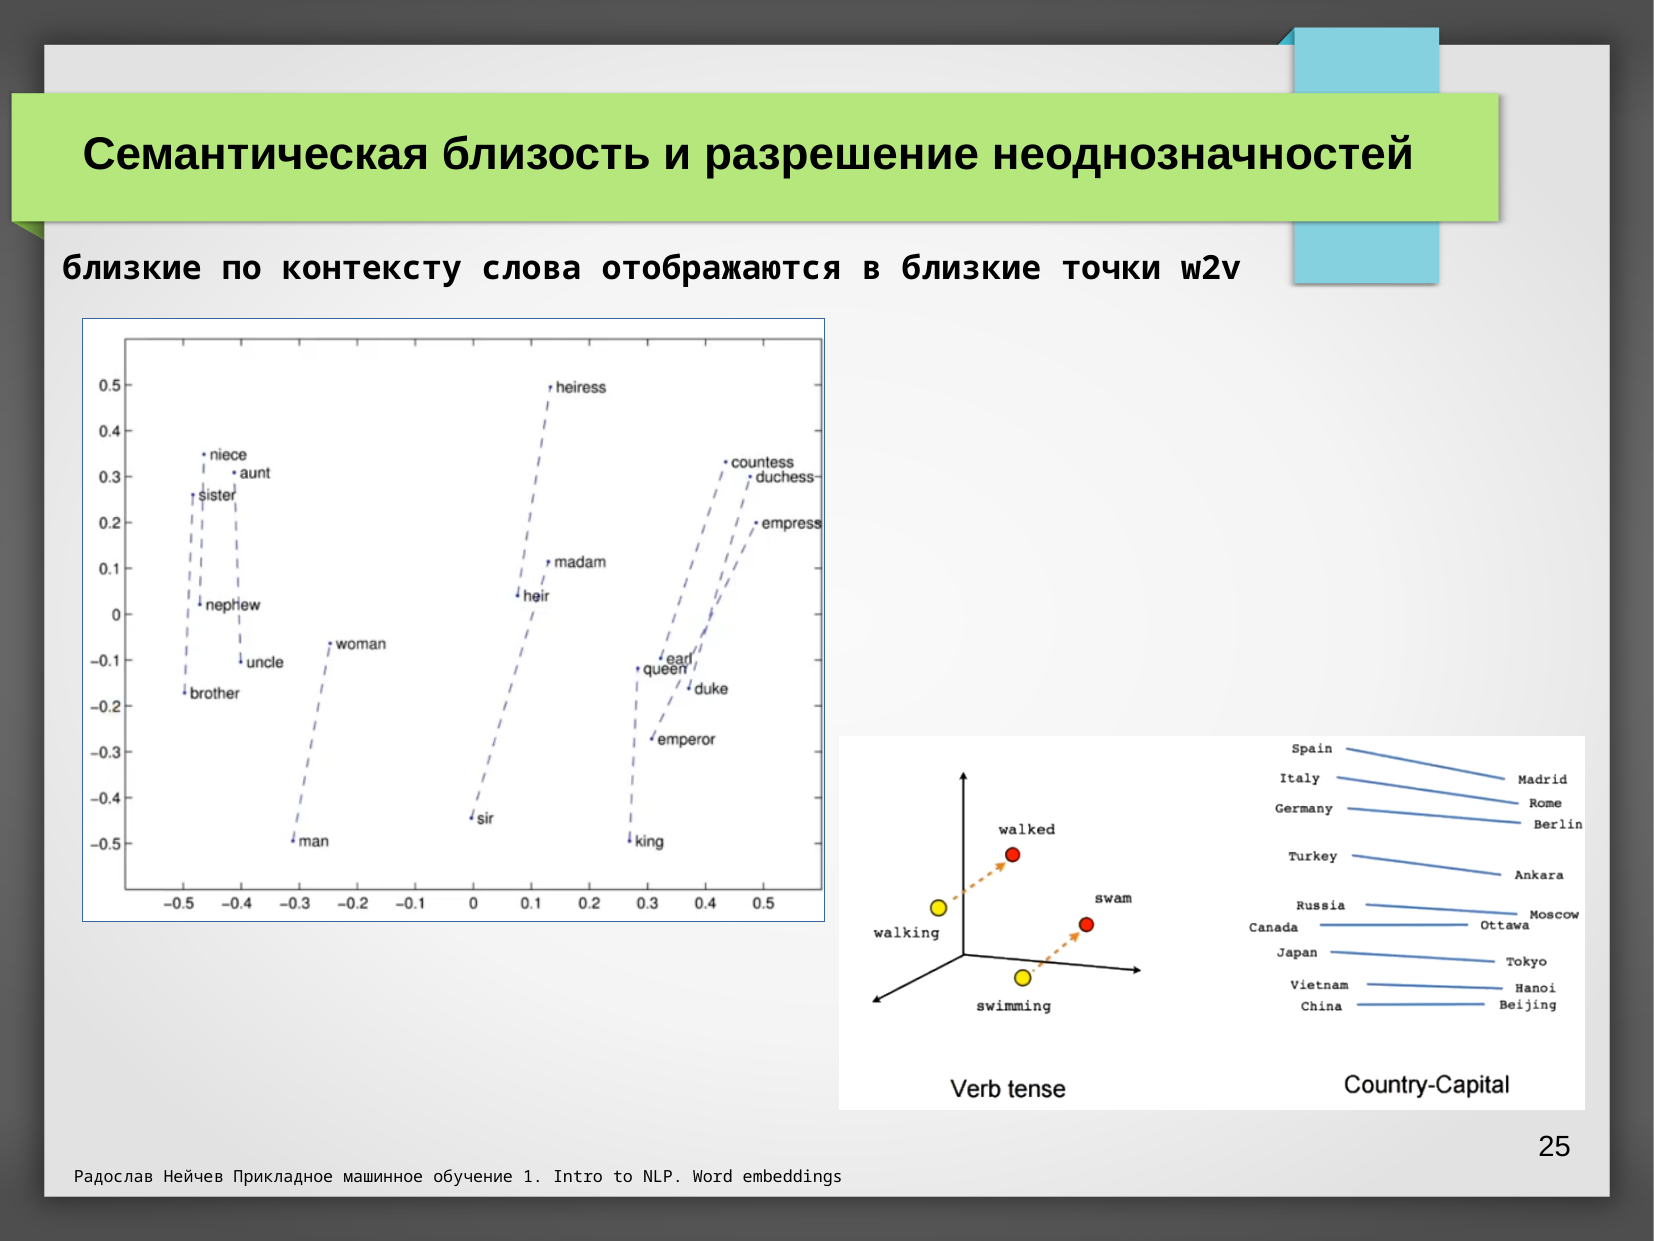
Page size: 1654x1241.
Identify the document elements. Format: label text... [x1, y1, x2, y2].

picture [0, 0, 1654, 1241]
title Семантическая близость и разрешение неоднозначностей [82, 121, 1489, 187]
text_box близкие по контексту слова отображаются в близкие точки w2v [47, 236, 1276, 319]
text_box Радослав Нейчев Прикладное машинное обучение 1. Intro to NLP. Word embeddings [59, 1157, 859, 1192]
